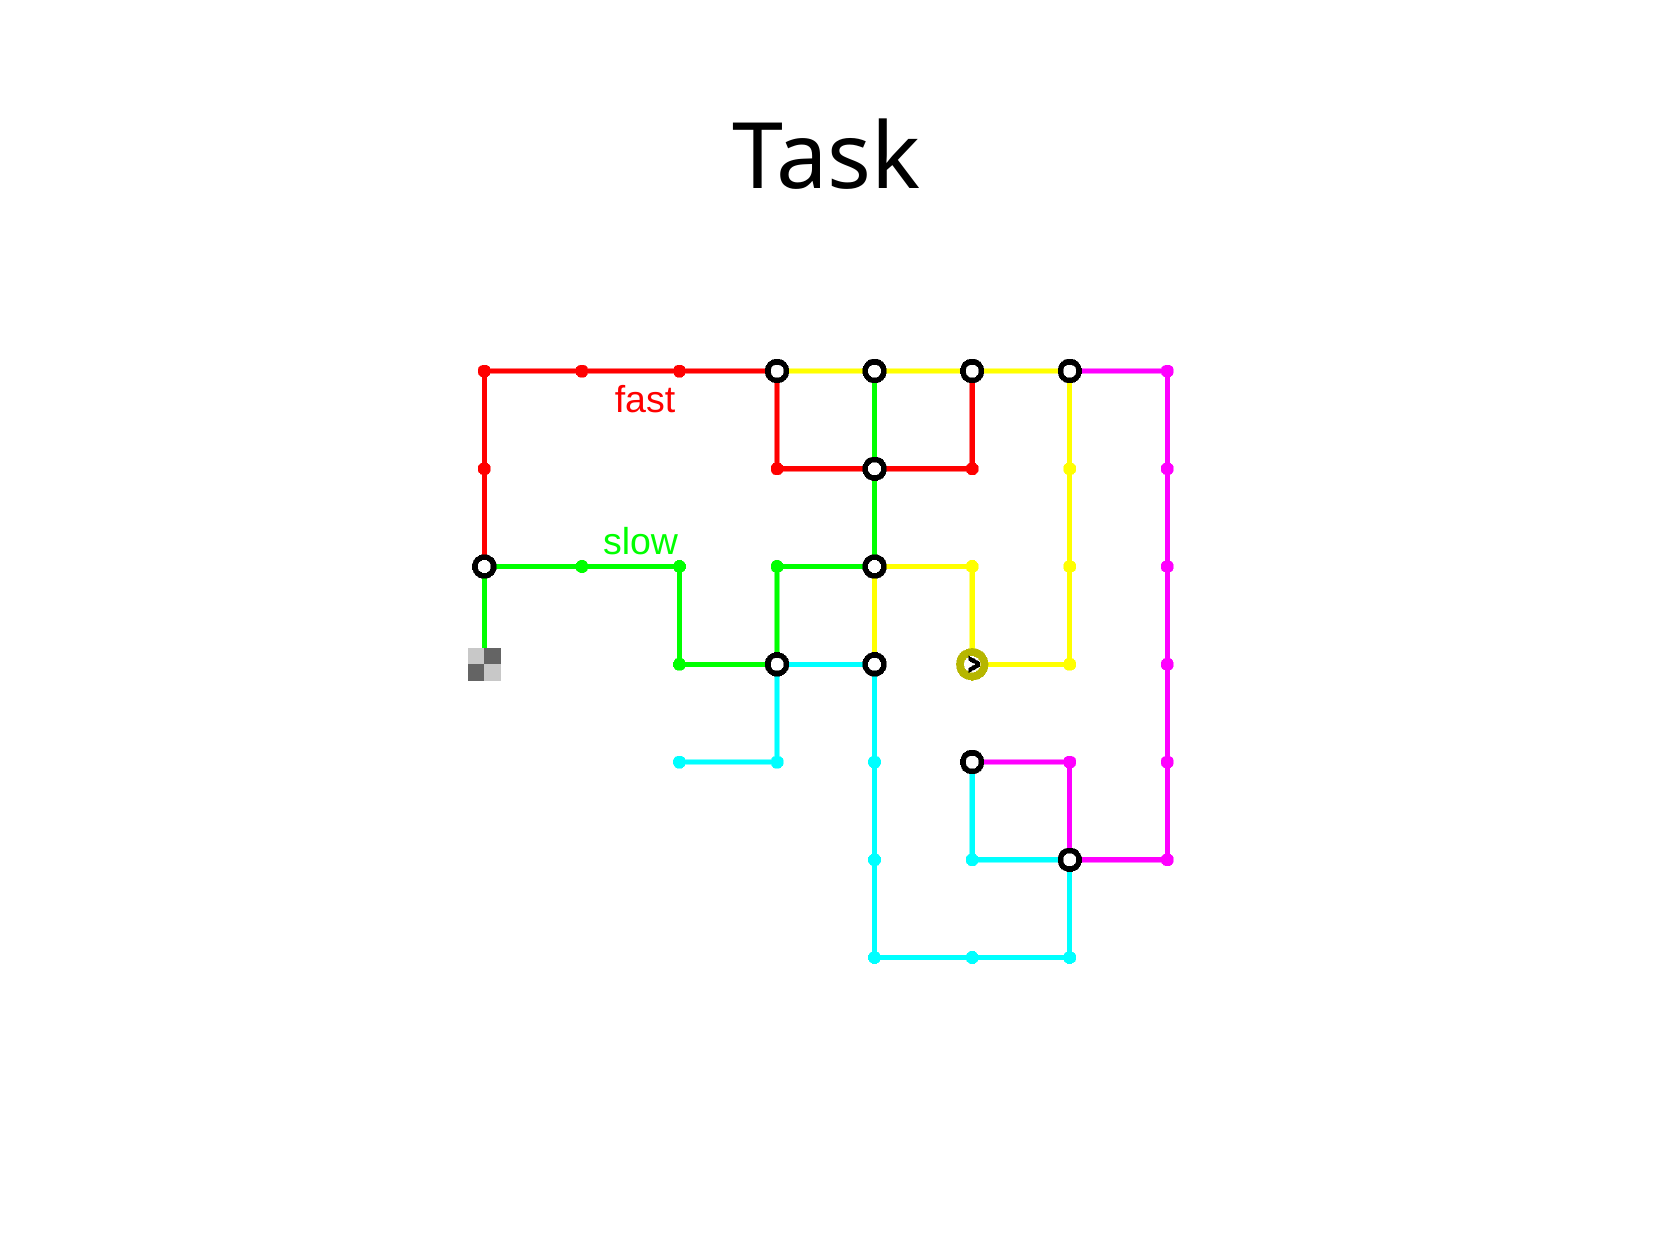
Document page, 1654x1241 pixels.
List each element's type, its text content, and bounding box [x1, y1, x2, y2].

title Task [82, 49, 1571, 257]
text_box slow [588, 513, 693, 571]
picture [420, 339, 1231, 989]
text_box fast [600, 371, 691, 429]
